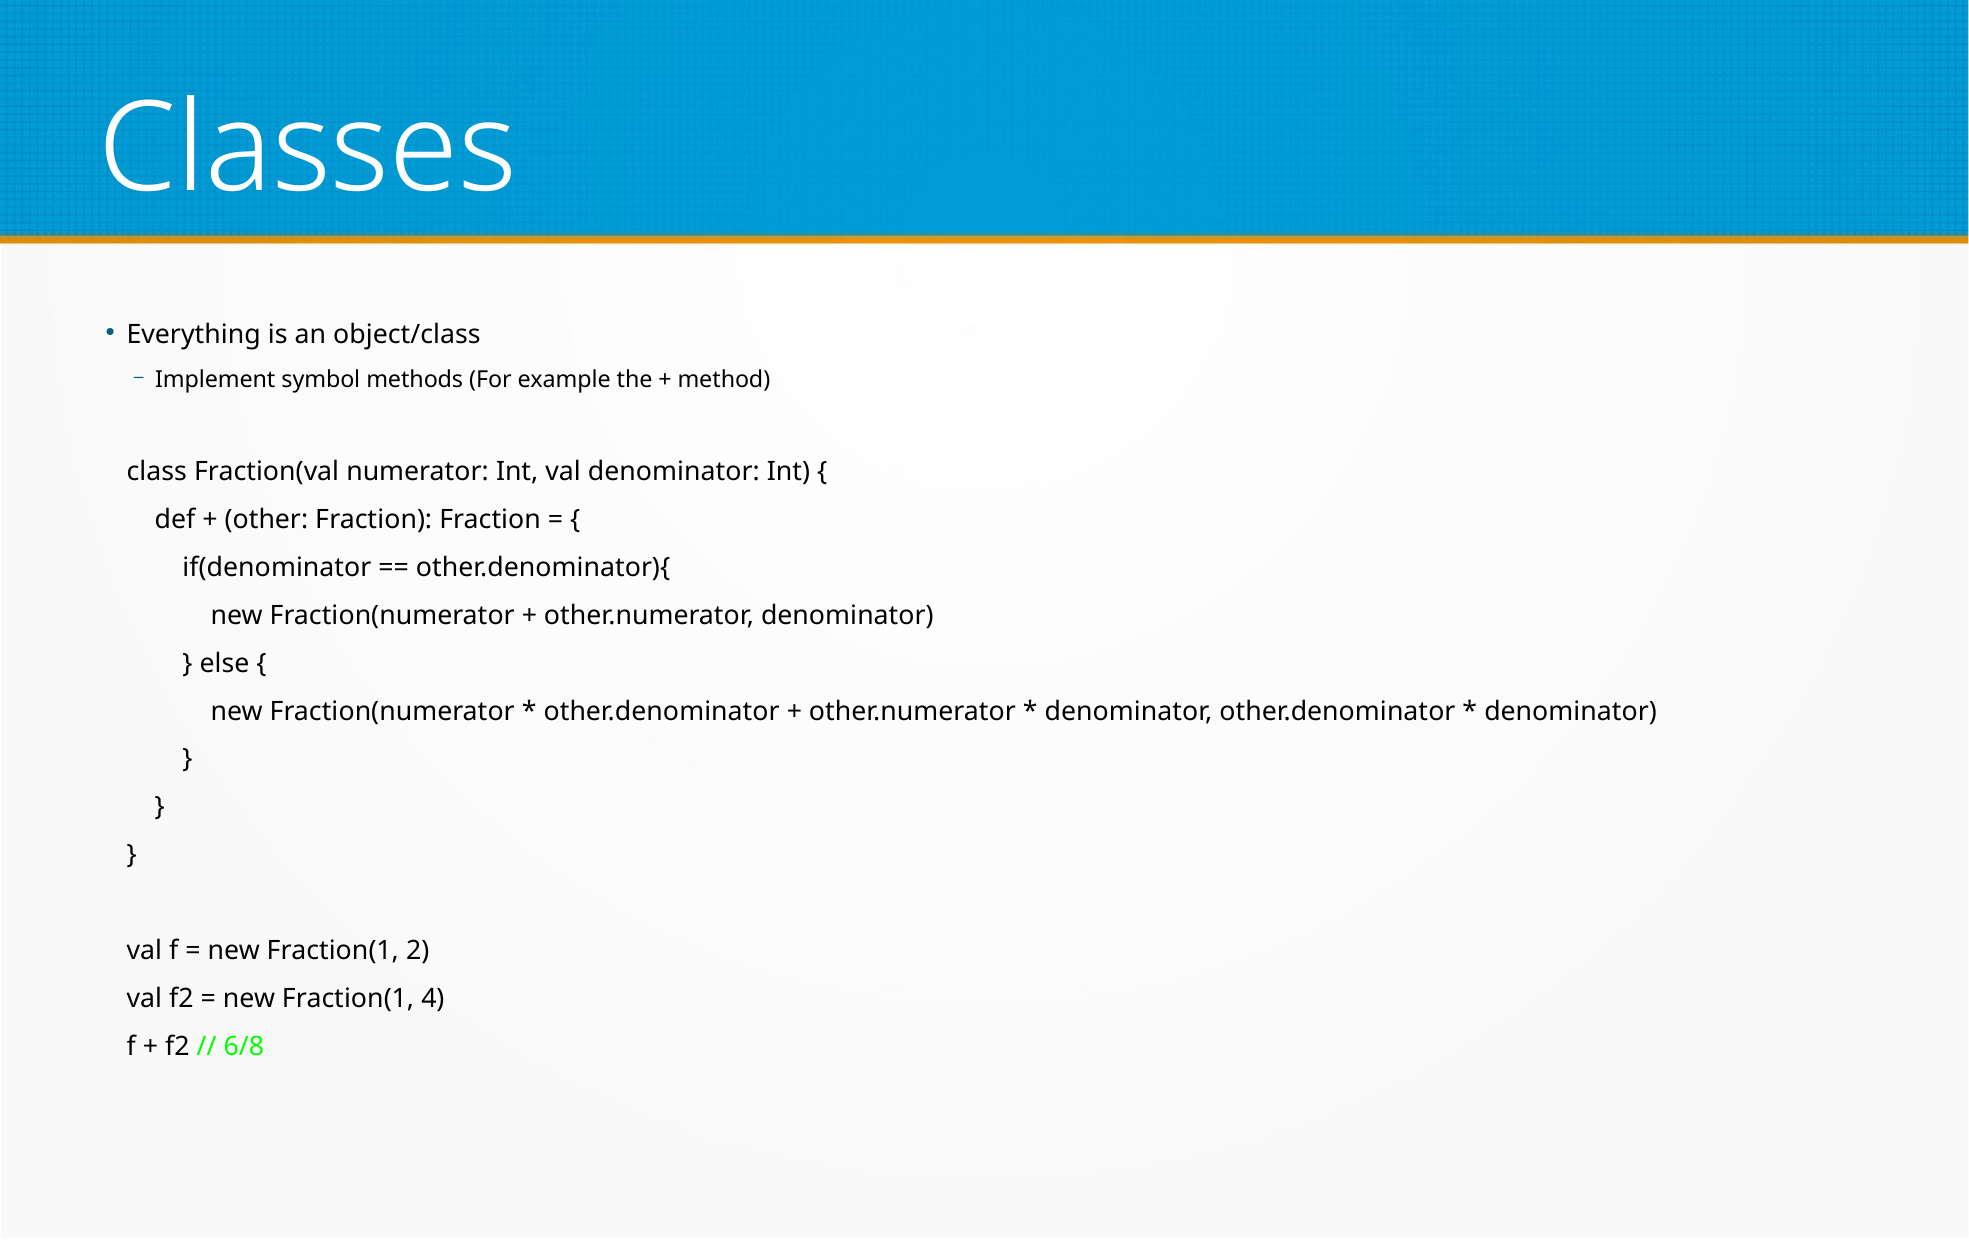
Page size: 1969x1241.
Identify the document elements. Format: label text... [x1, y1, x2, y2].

list Everything is an object/class Implement symbol methods (For example the + method) class Fraction(val numerator: Int, val denominator: Int) { def + (other: Fraction): Fraction = { if(denominator == other.denominator){ new Fraction(numerator + other.numerator, denominator) } else { new Fraction(numerator * other.denominator + other.numerator * denominator, other.denominator * denominator) } } } val f = new Fraction(1, 2) val f2 = new Fraction(1, 4) f + f2 // 6/8 [98, 315, 1861, 1081]
title Classes [98, 19, 1870, 227]
picture [0, 233, 1969, 1241]
